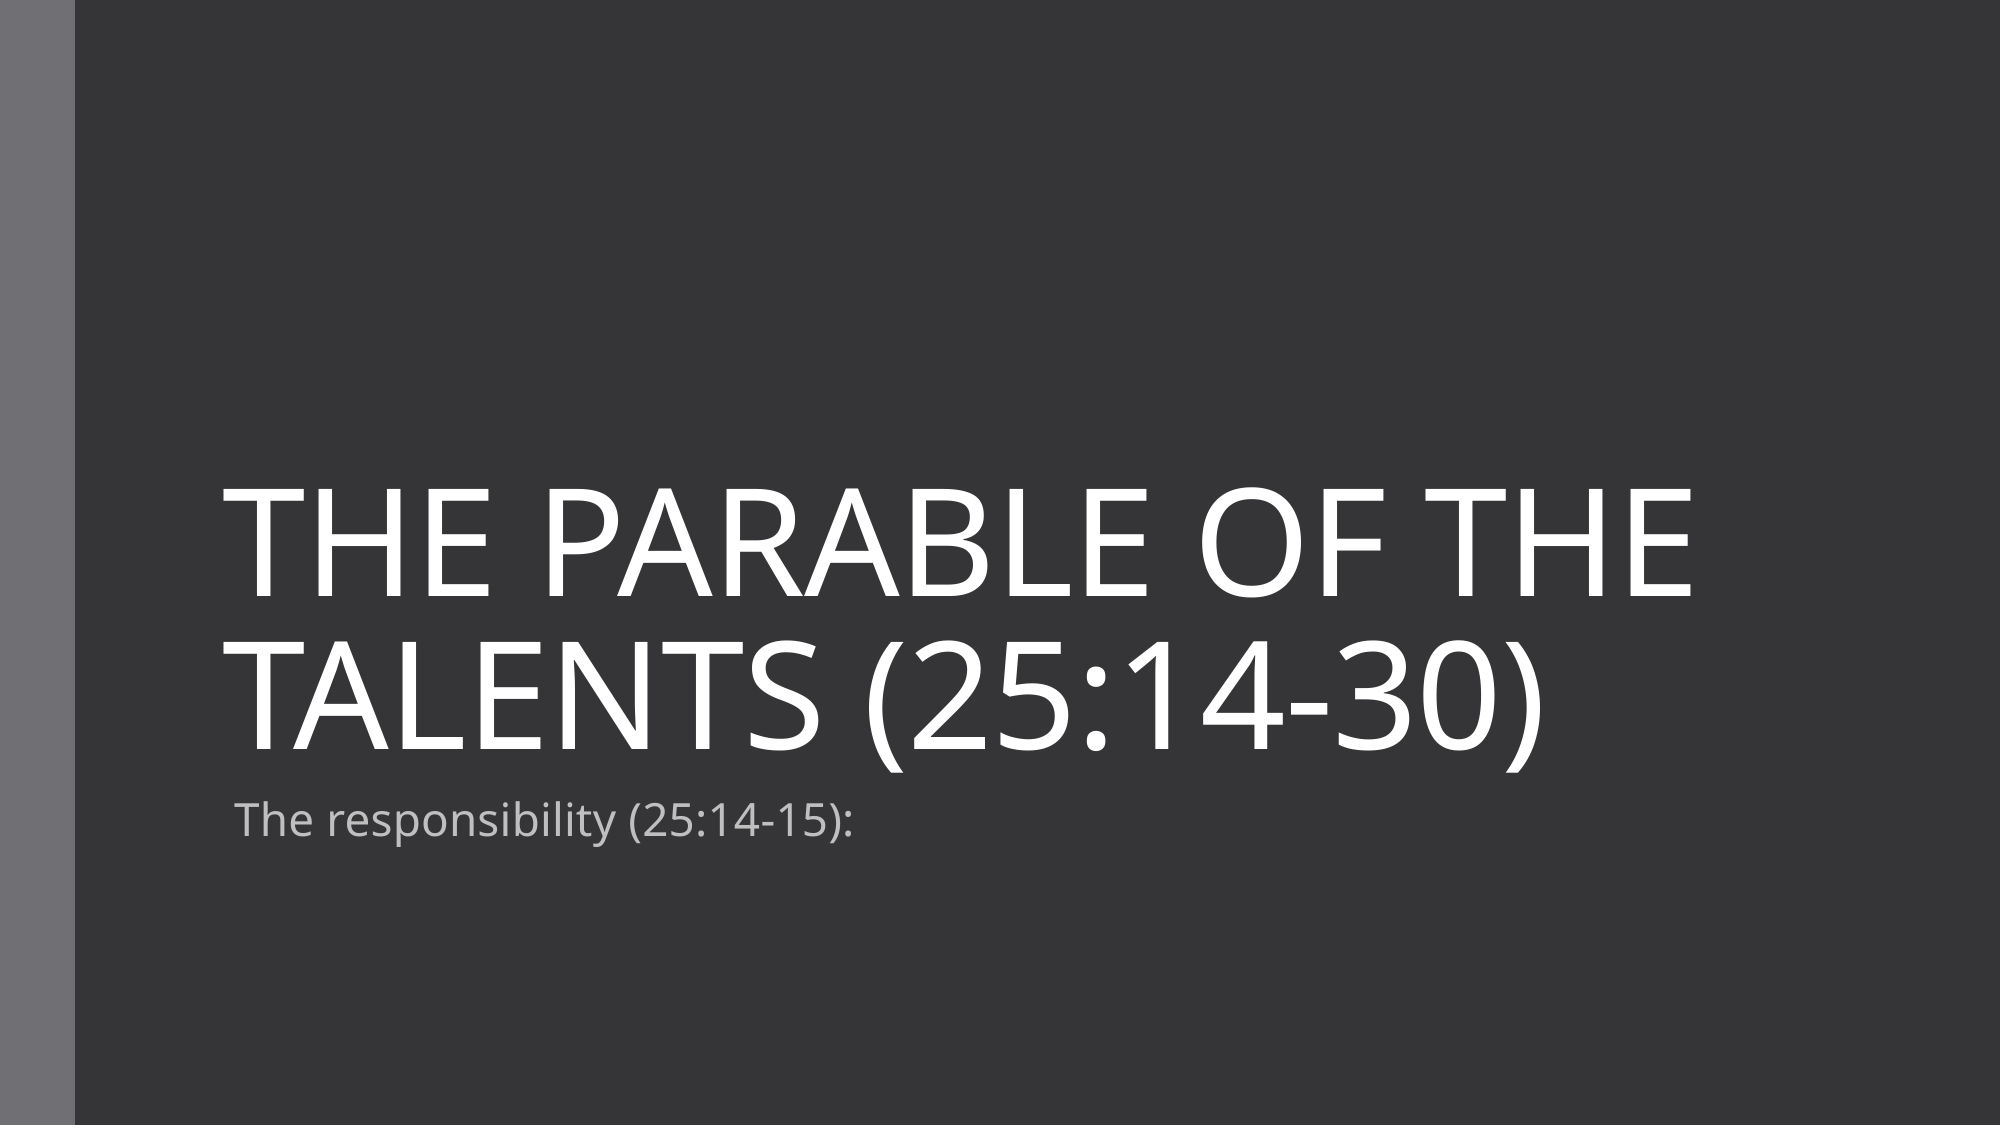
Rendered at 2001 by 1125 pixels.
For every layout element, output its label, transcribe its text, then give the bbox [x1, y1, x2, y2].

title THE PARABLE OF THE TALENTS (25:14-30) [206, 124, 1752, 787]
subtitle The responsibility (25:14-15): [206, 787, 1752, 1066]
